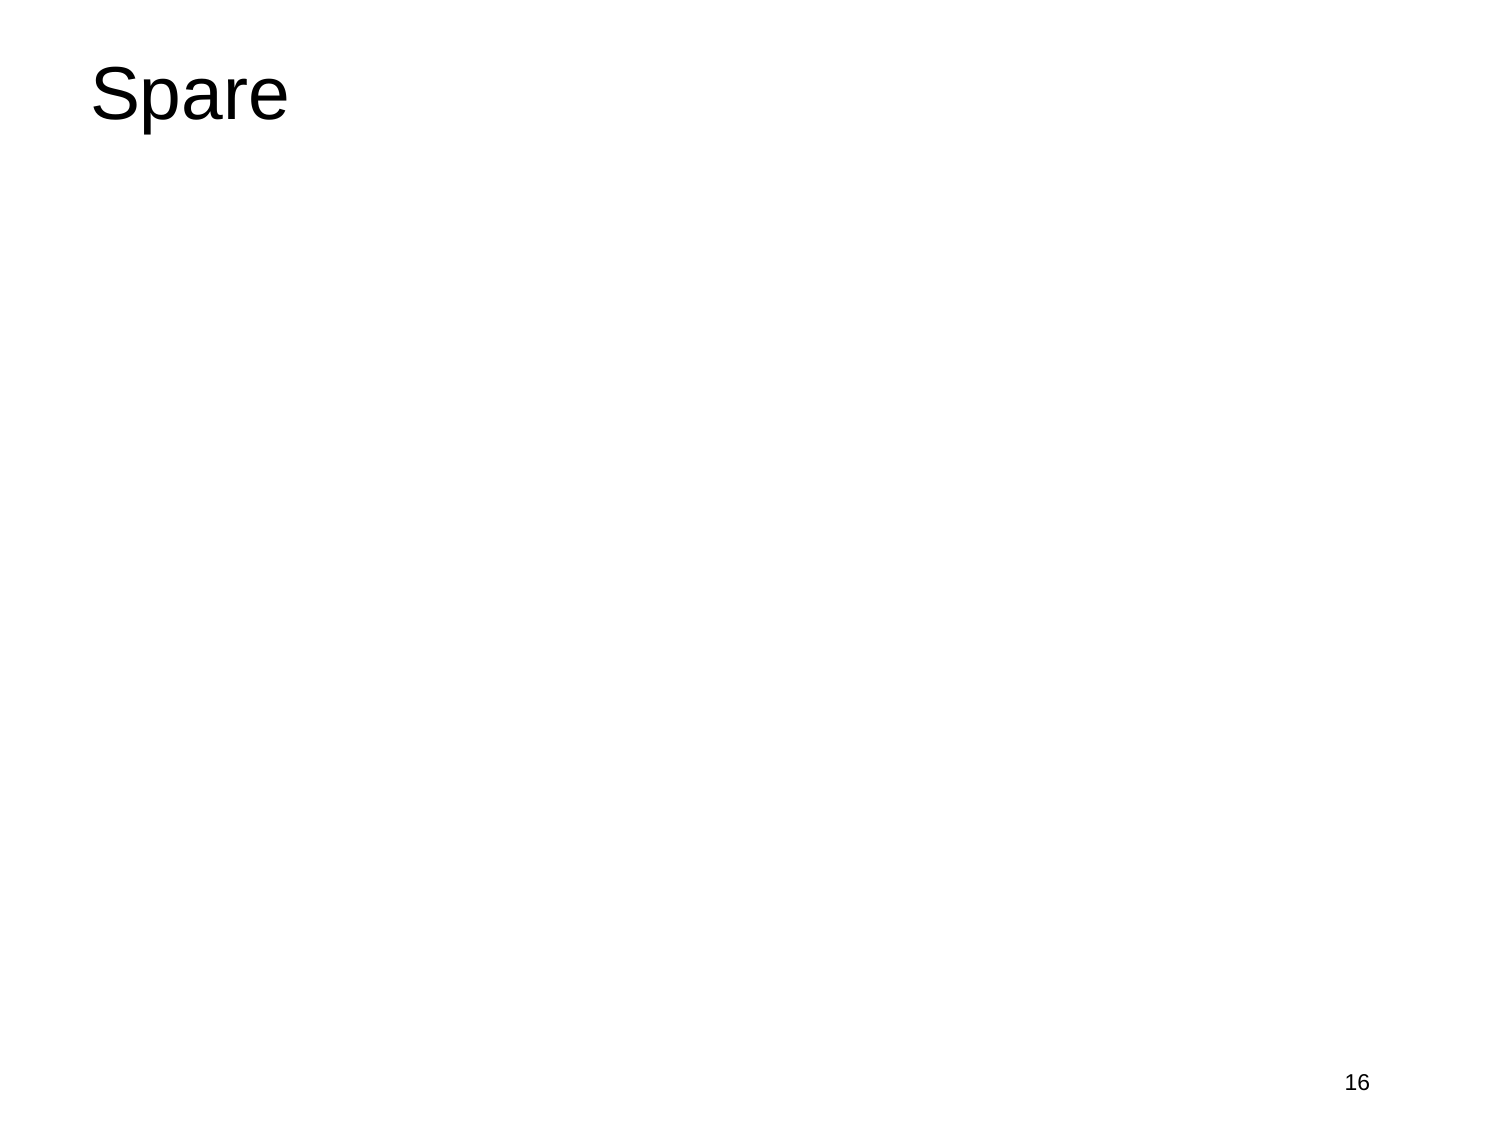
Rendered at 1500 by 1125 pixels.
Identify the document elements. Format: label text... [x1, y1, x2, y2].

title Spare [75, 45, 1242, 229]
